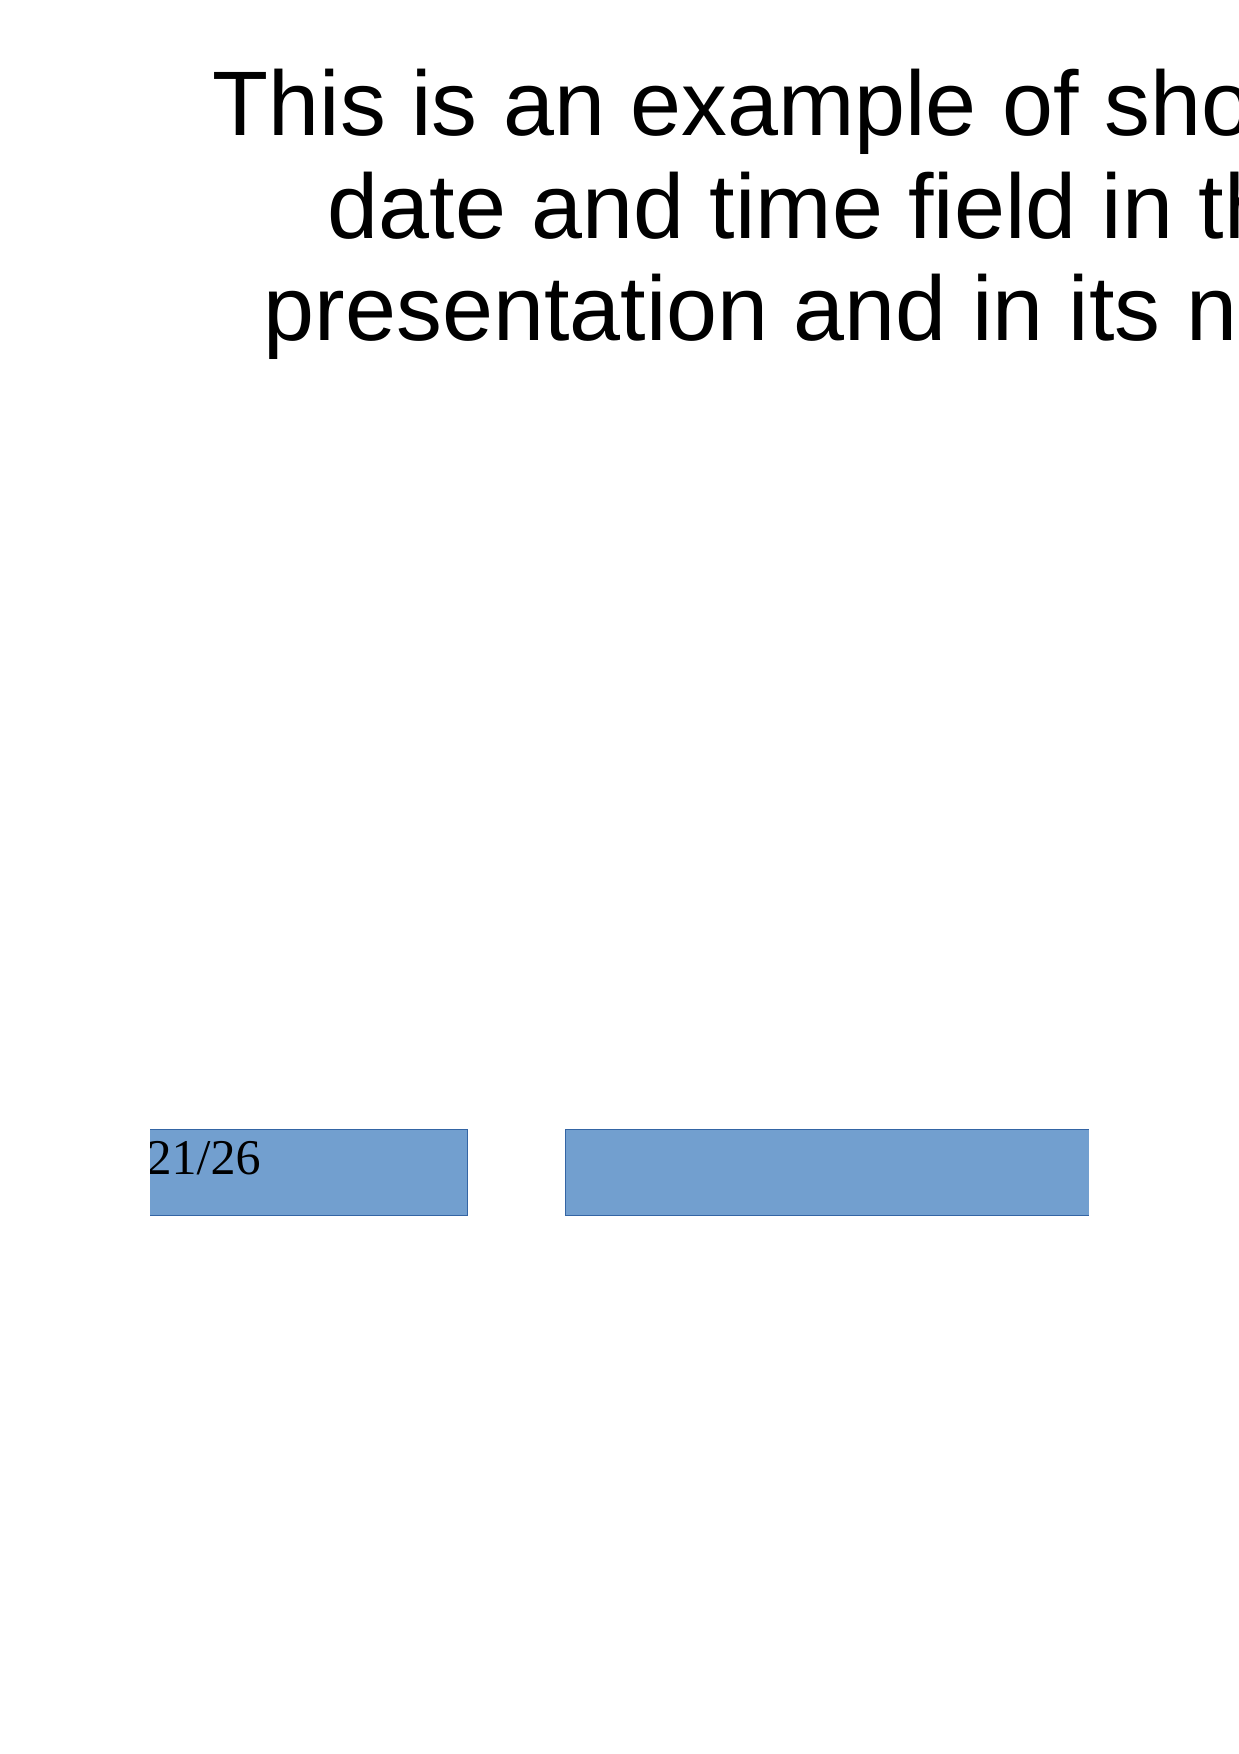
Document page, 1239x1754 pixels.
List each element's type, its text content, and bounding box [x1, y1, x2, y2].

title This is an example of showing date and time field in the presentation and in its note. [121, 102, 1239, 311]
